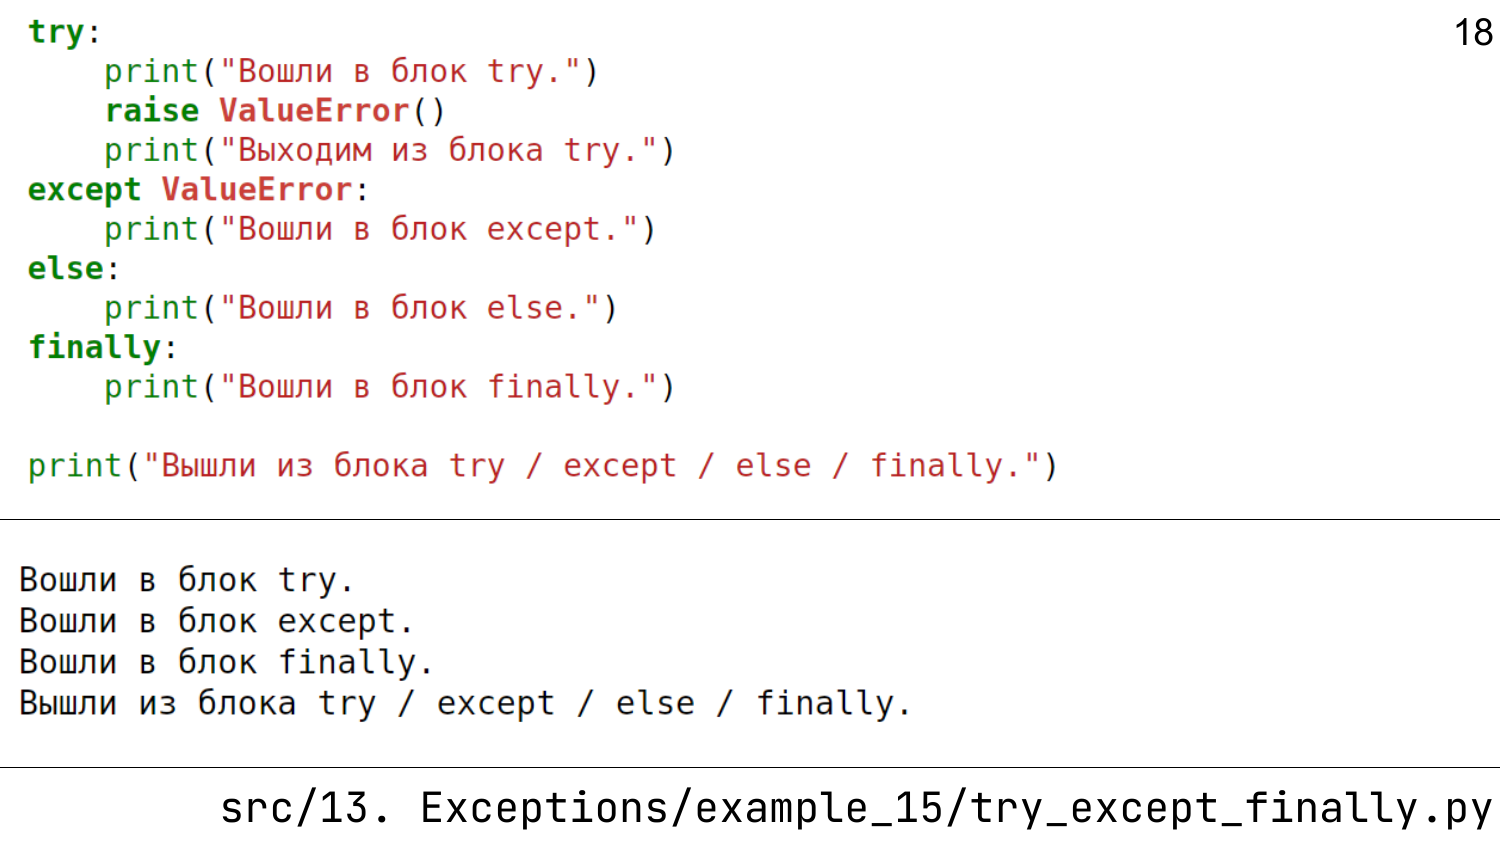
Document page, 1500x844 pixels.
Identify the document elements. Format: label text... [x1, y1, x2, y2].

title src/13. Exceptions/example_15/try_except_finally.py [6, 773, 1495, 843]
picture [9, 554, 916, 727]
picture [17, 8, 1063, 498]
